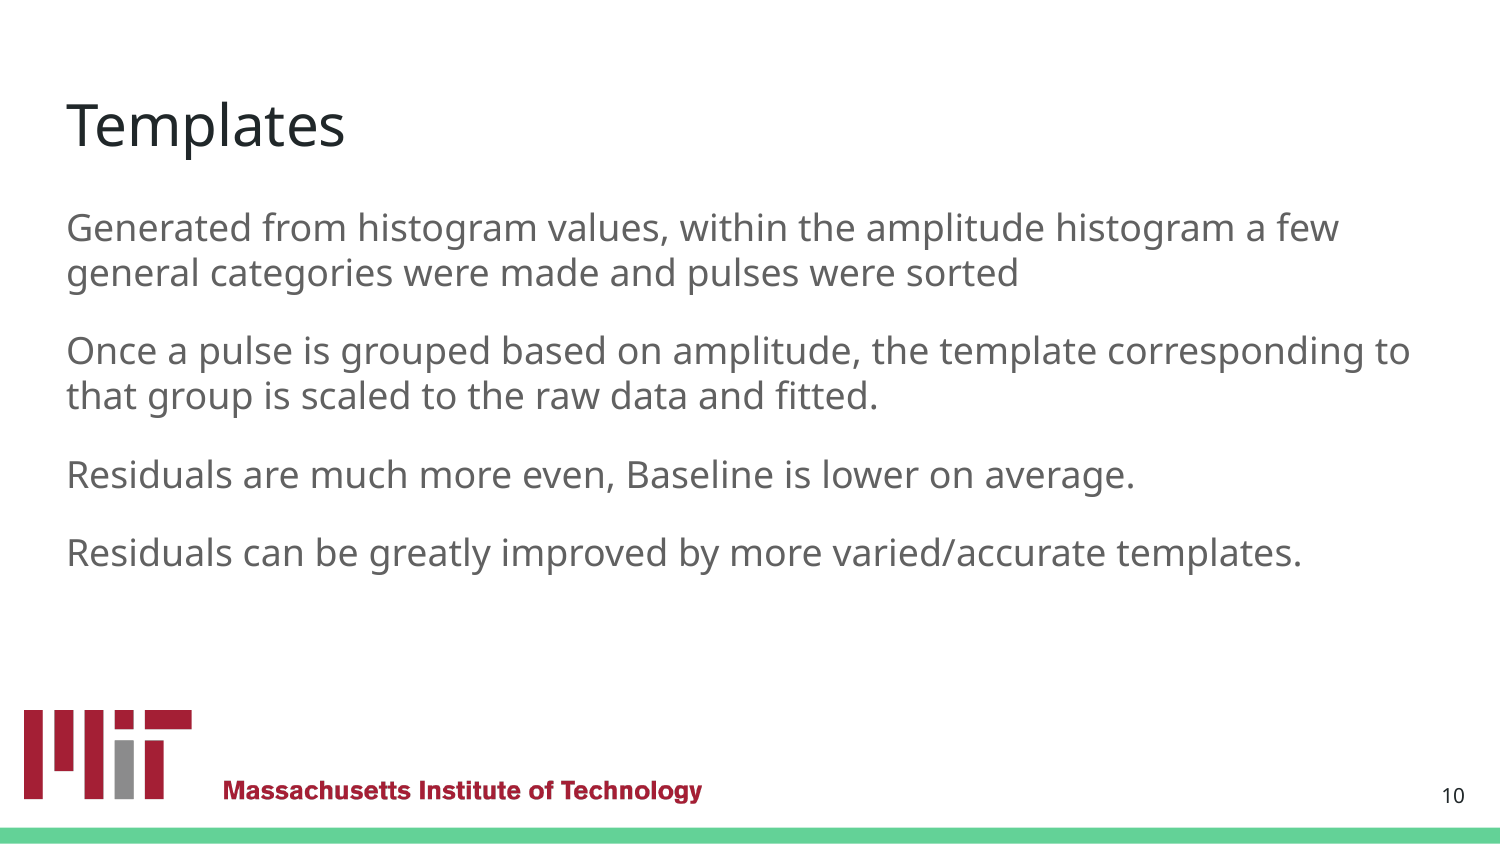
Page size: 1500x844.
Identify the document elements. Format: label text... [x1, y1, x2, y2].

slide_number <number> [1389, 764, 1480, 830]
title Templates [51, 72, 1449, 167]
picture [24, 710, 702, 805]
list Generated from histogram values, within the amplitude histogram a few general categories were made and pulses were sorted Once a pulse is grouped based on amplitude, the template corresponding to that group is scaled to the raw data and fitted. Residuals are much more even, Baseline is lower on average. Residuals can be greatly improved by more varied/accurate templates. [51, 189, 1449, 750]
